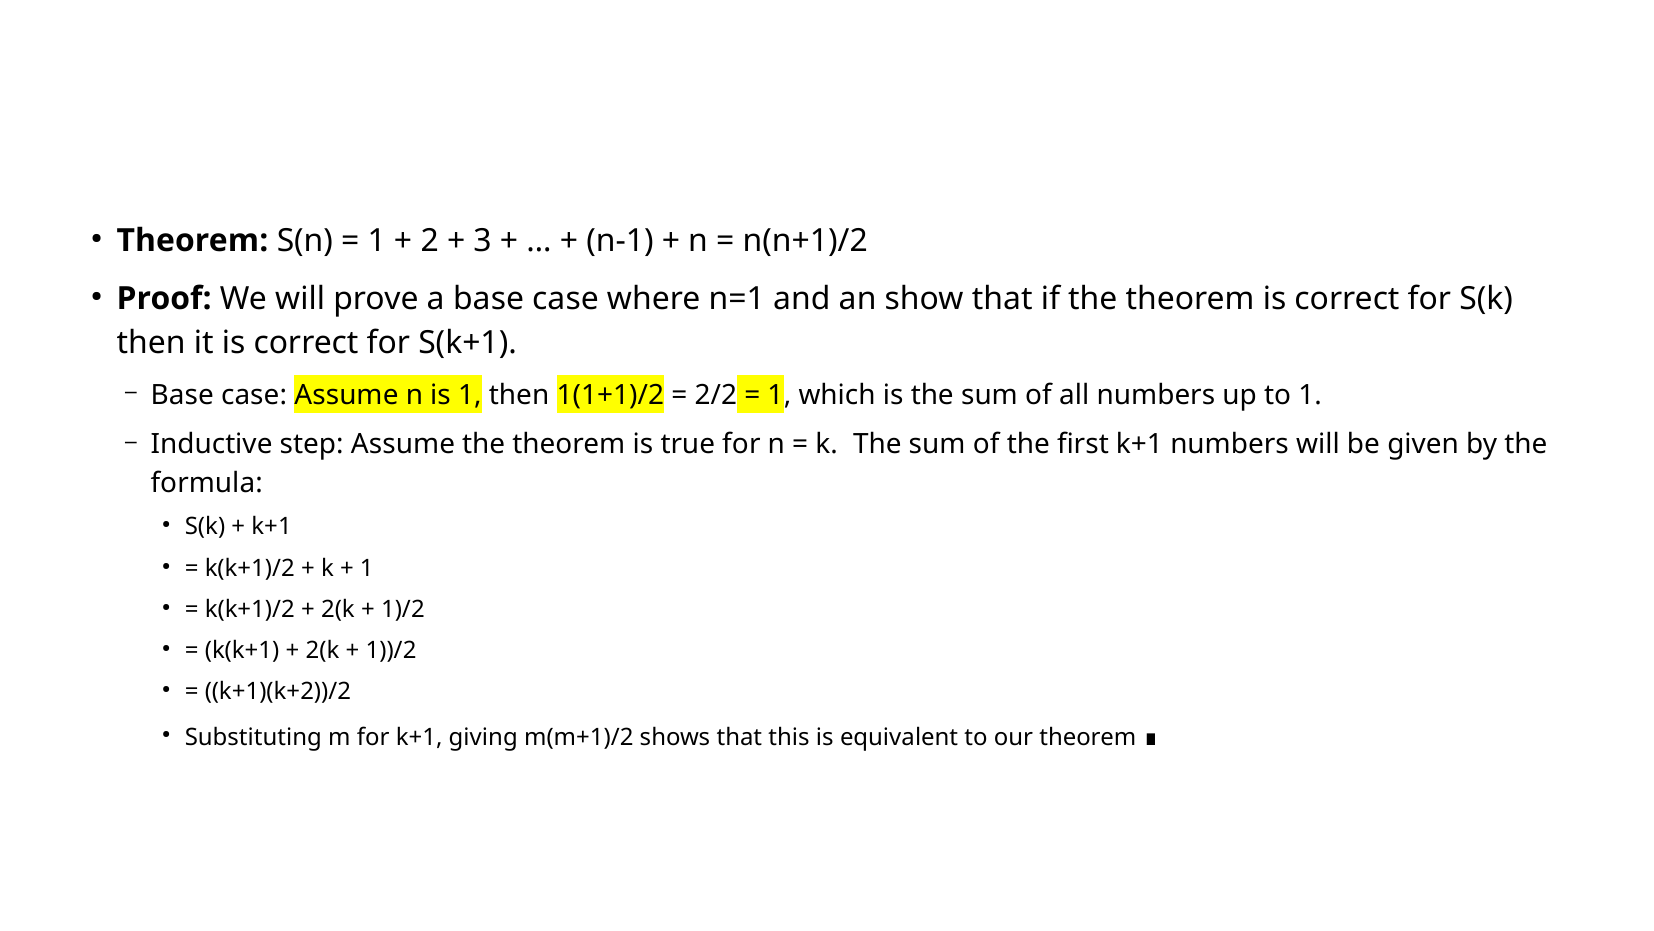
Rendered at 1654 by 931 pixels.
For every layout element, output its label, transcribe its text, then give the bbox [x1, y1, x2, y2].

list Theorem: S(n) = 1 + 2 + 3 + … + (n-1) + n = n(n+1)/2 Proof: We will prove a base case where n=1 and an show that if the theorem is correct for S(k) then it is correct for S(k+1). Base case: Assume n is 1, then 1(1+1)/2 = 2/2 = 1, which is the sum of all numbers up to 1. Inductive step: Assume the theorem is true for n = k. The sum of the first k+1 numbers will be given by the formula: S(k) + k+1 = k(k+1)/2 + k + 1 = k(k+1)/2 + 2(k + 1)/2 = (k(k+1) + 2(k + 1))/2 = ((k+1)(k+2))/2 Substituting m for k+1, giving m(m+1)/2 shows that this is equivalent to our theorem ∎ [82, 217, 1571, 758]
